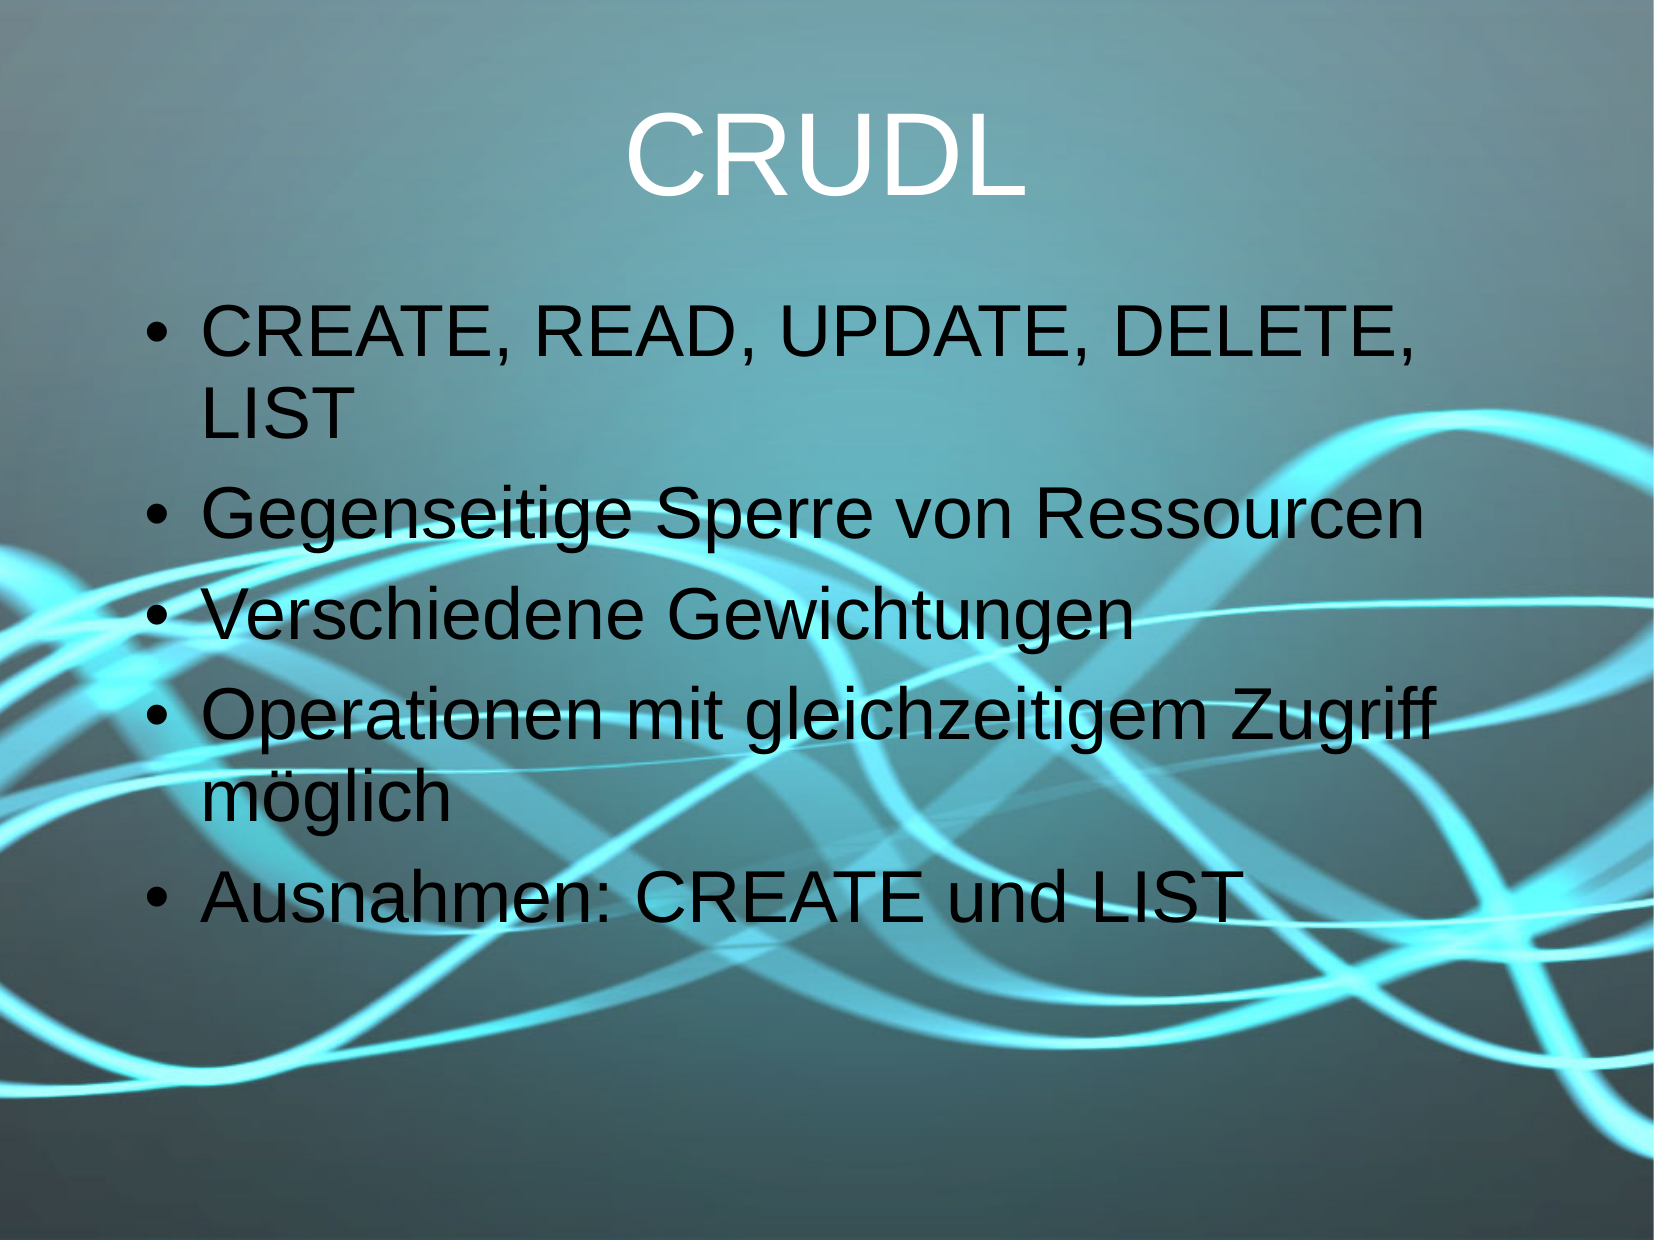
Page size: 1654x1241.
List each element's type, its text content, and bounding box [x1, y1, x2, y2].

title CRUDL [124, 21, 1530, 288]
picture [0, 0, 1654, 1240]
list CREATE, READ, UPDATE, DELETE, LIST Gegenseitige Sperre von Ressourcen Verschiedene Gewichtungen Operationen mit gleichzeitigem Zugriff möglich Ausnahmen: CREATE und LIST [82, 290, 1571, 1010]
